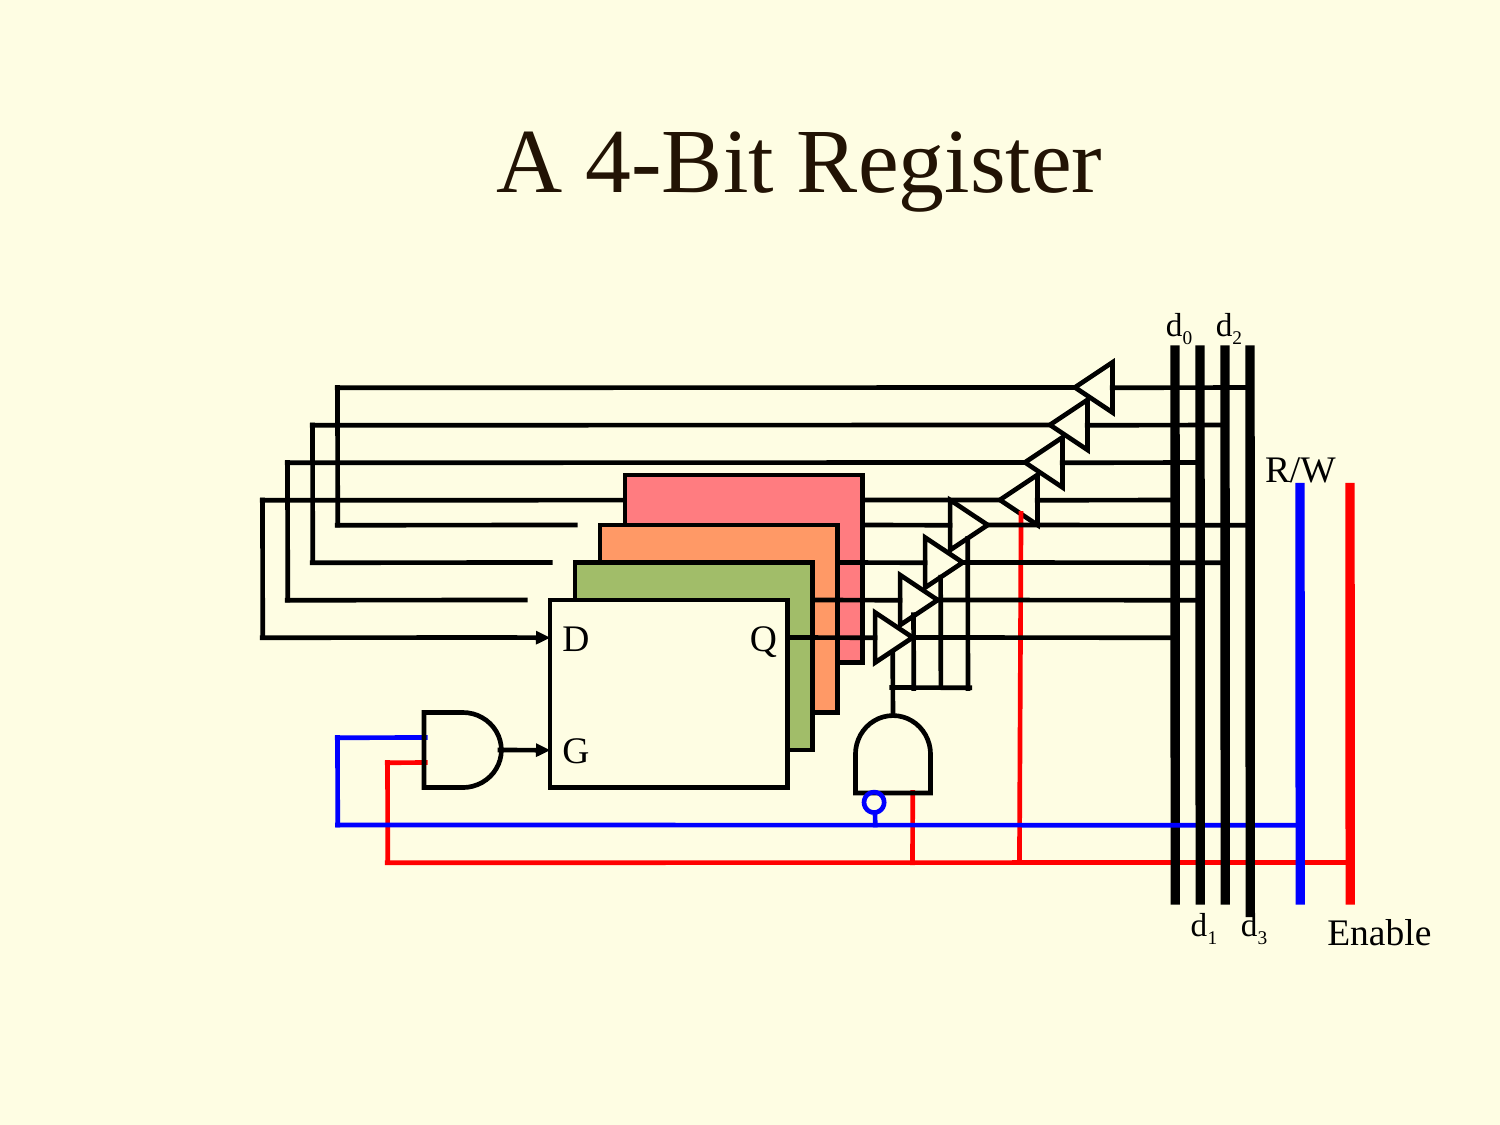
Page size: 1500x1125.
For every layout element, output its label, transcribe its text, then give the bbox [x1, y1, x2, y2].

text_box D [547, 606, 605, 667]
text_box d0 [1150, 249, 1201, 356]
text_box d1 [1175, 849, 1233, 956]
text_box G [547, 718, 605, 780]
text_box d3 [1233, 849, 1283, 956]
text_box d2 [1201, 249, 1258, 356]
text_box [549, 474, 863, 788]
title A 4-Bit Register [174, 62, 1425, 250]
text_box Q [735, 606, 792, 667]
text_box R/W [1255, 437, 1351, 498]
text_box Enable [1312, 899, 1447, 961]
